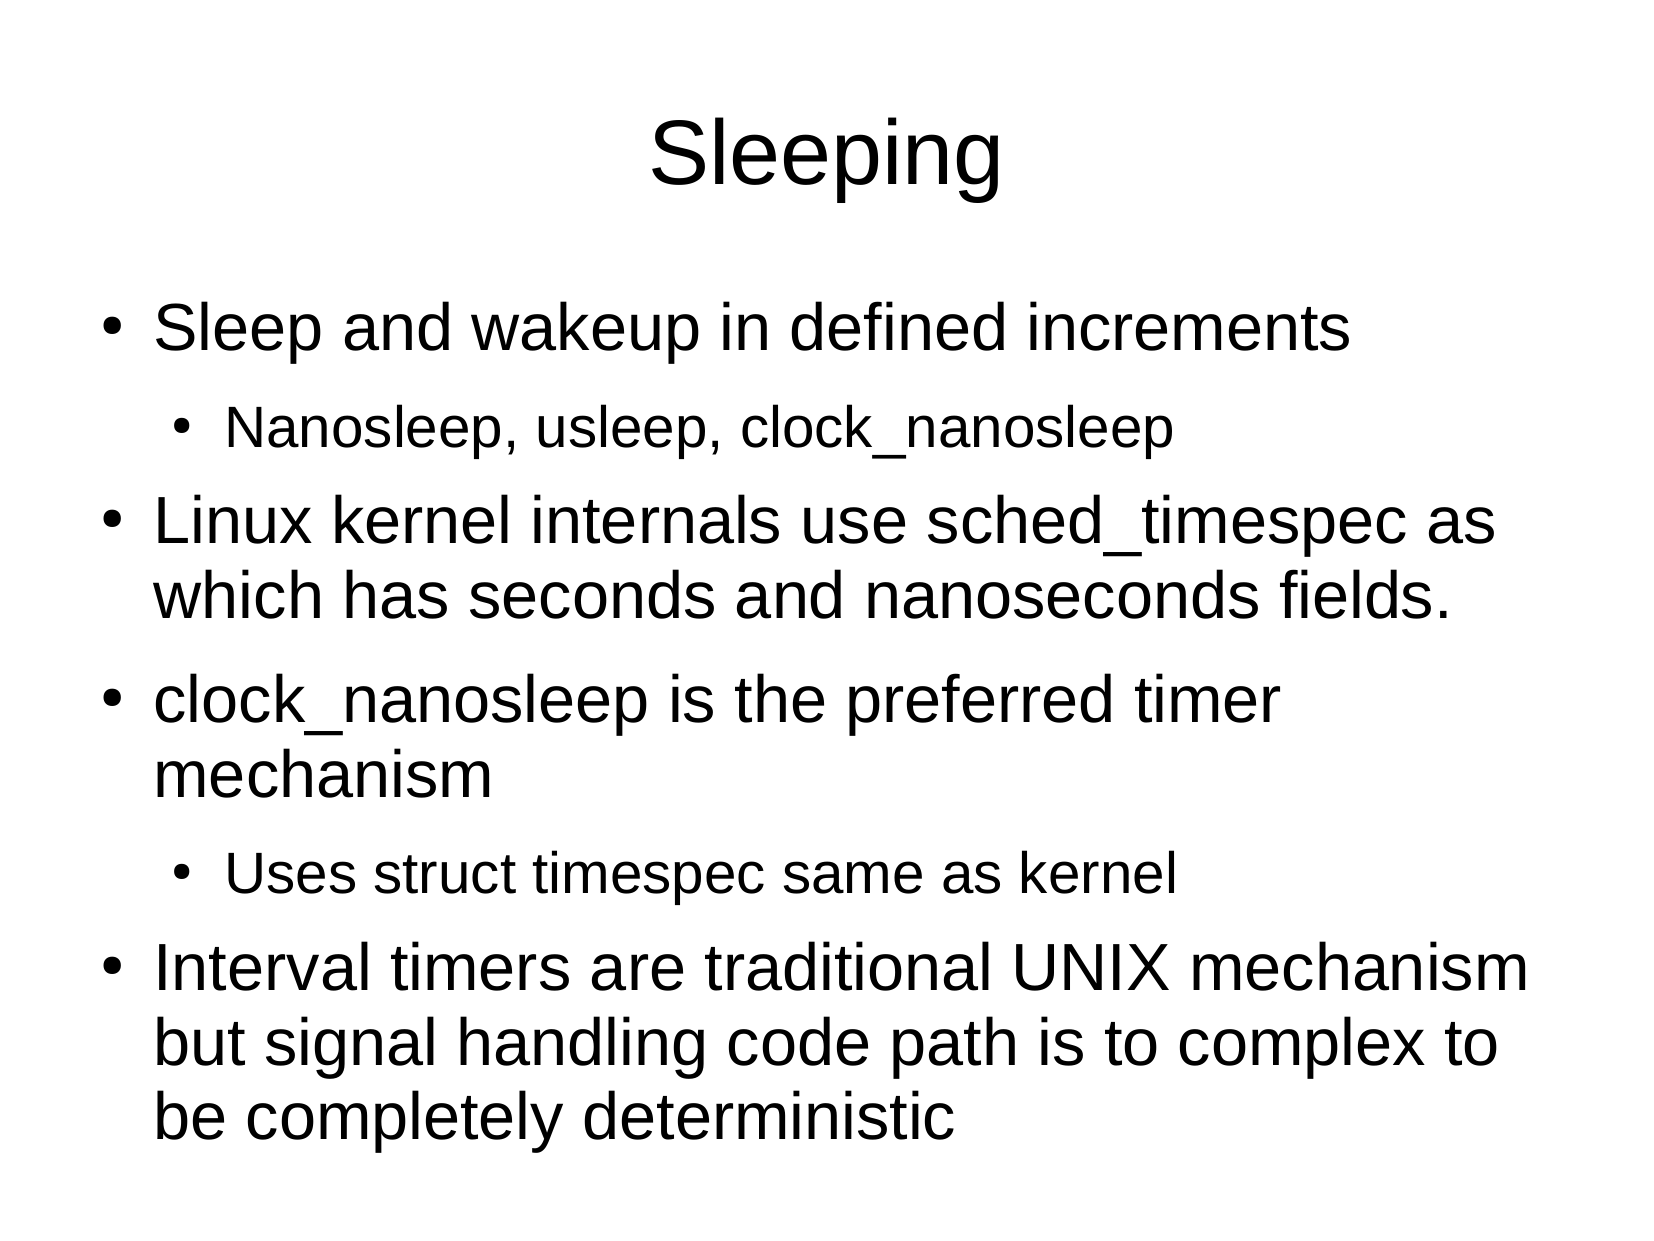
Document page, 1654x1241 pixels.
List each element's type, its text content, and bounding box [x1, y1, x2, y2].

list Sleep and wakeup in defined increments Nanosleep, usleep, clock_nanosleep Linux kernel internals use sched_timespec as which has seconds and nanoseconds fields. clock_nanosleep is the preferred timer mechanism Uses struct timespec same as kernel Interval timers are traditional UNIX mechanism but signal handling code path is to complex to be completely deterministic [82, 290, 1571, 1155]
title Sleeping [82, 56, 1571, 250]
